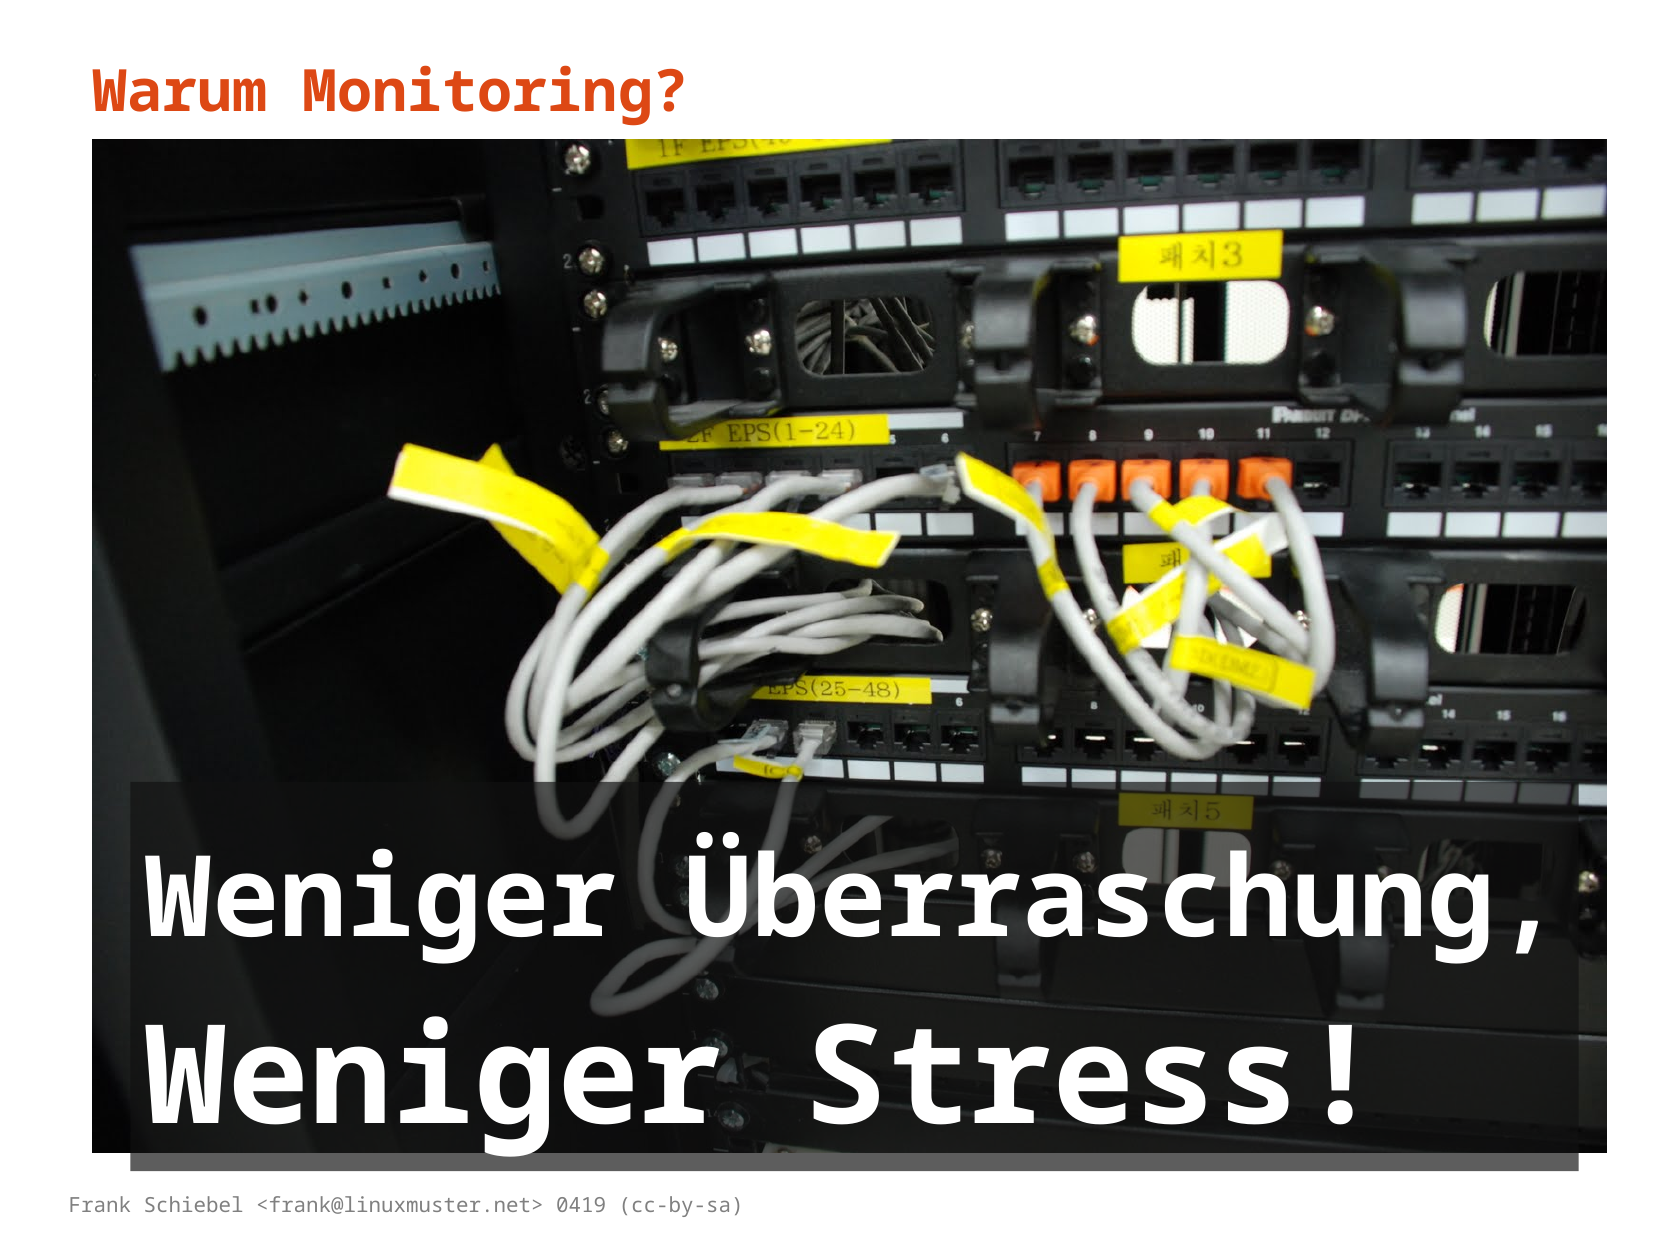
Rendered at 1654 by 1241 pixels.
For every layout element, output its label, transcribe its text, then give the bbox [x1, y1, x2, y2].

text_box Warum Monitoring? [78, 42, 1130, 118]
picture [92, 139, 1607, 1153]
text_box Weniger Überraschung, Weniger Stress! [130, 781, 1579, 1117]
